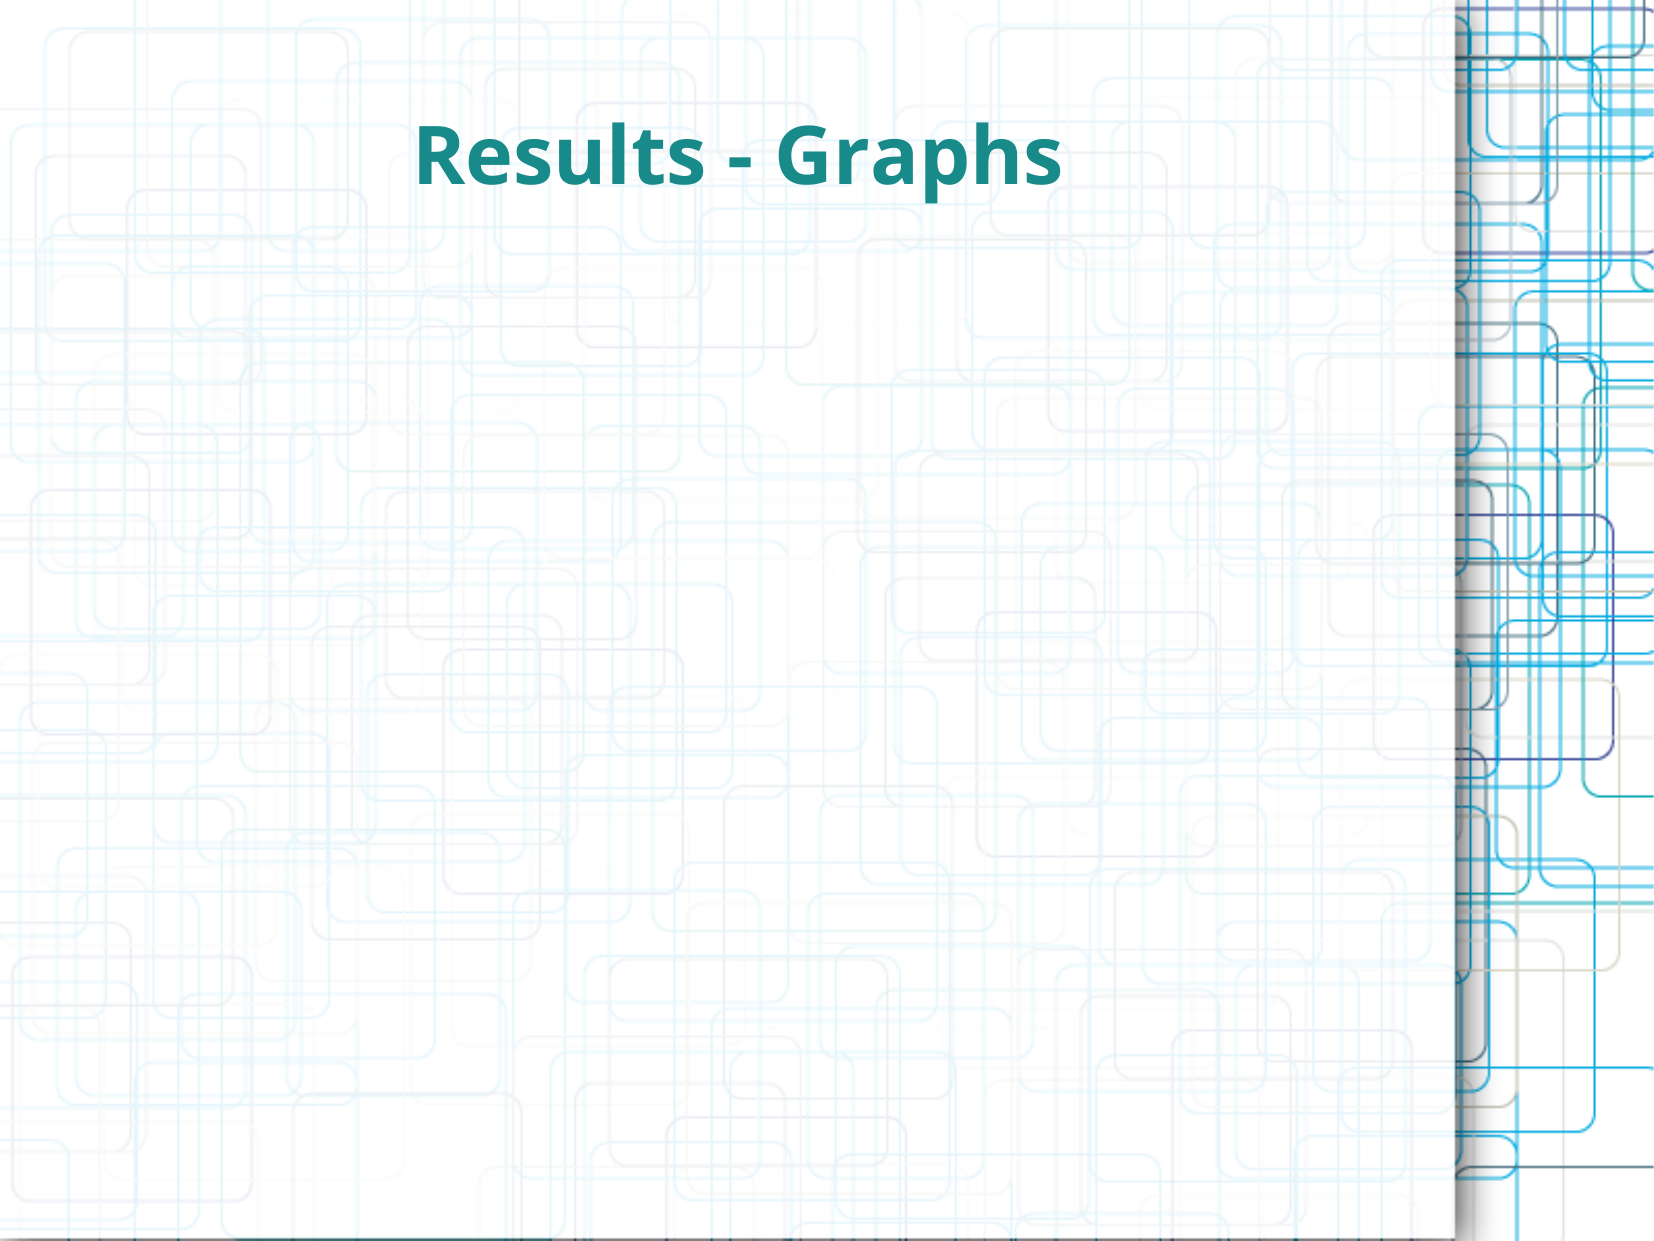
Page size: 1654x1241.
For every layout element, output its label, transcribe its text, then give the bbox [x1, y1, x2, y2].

picture [0, 0, 1654, 1241]
title Results - Graphs [59, 49, 1418, 257]
